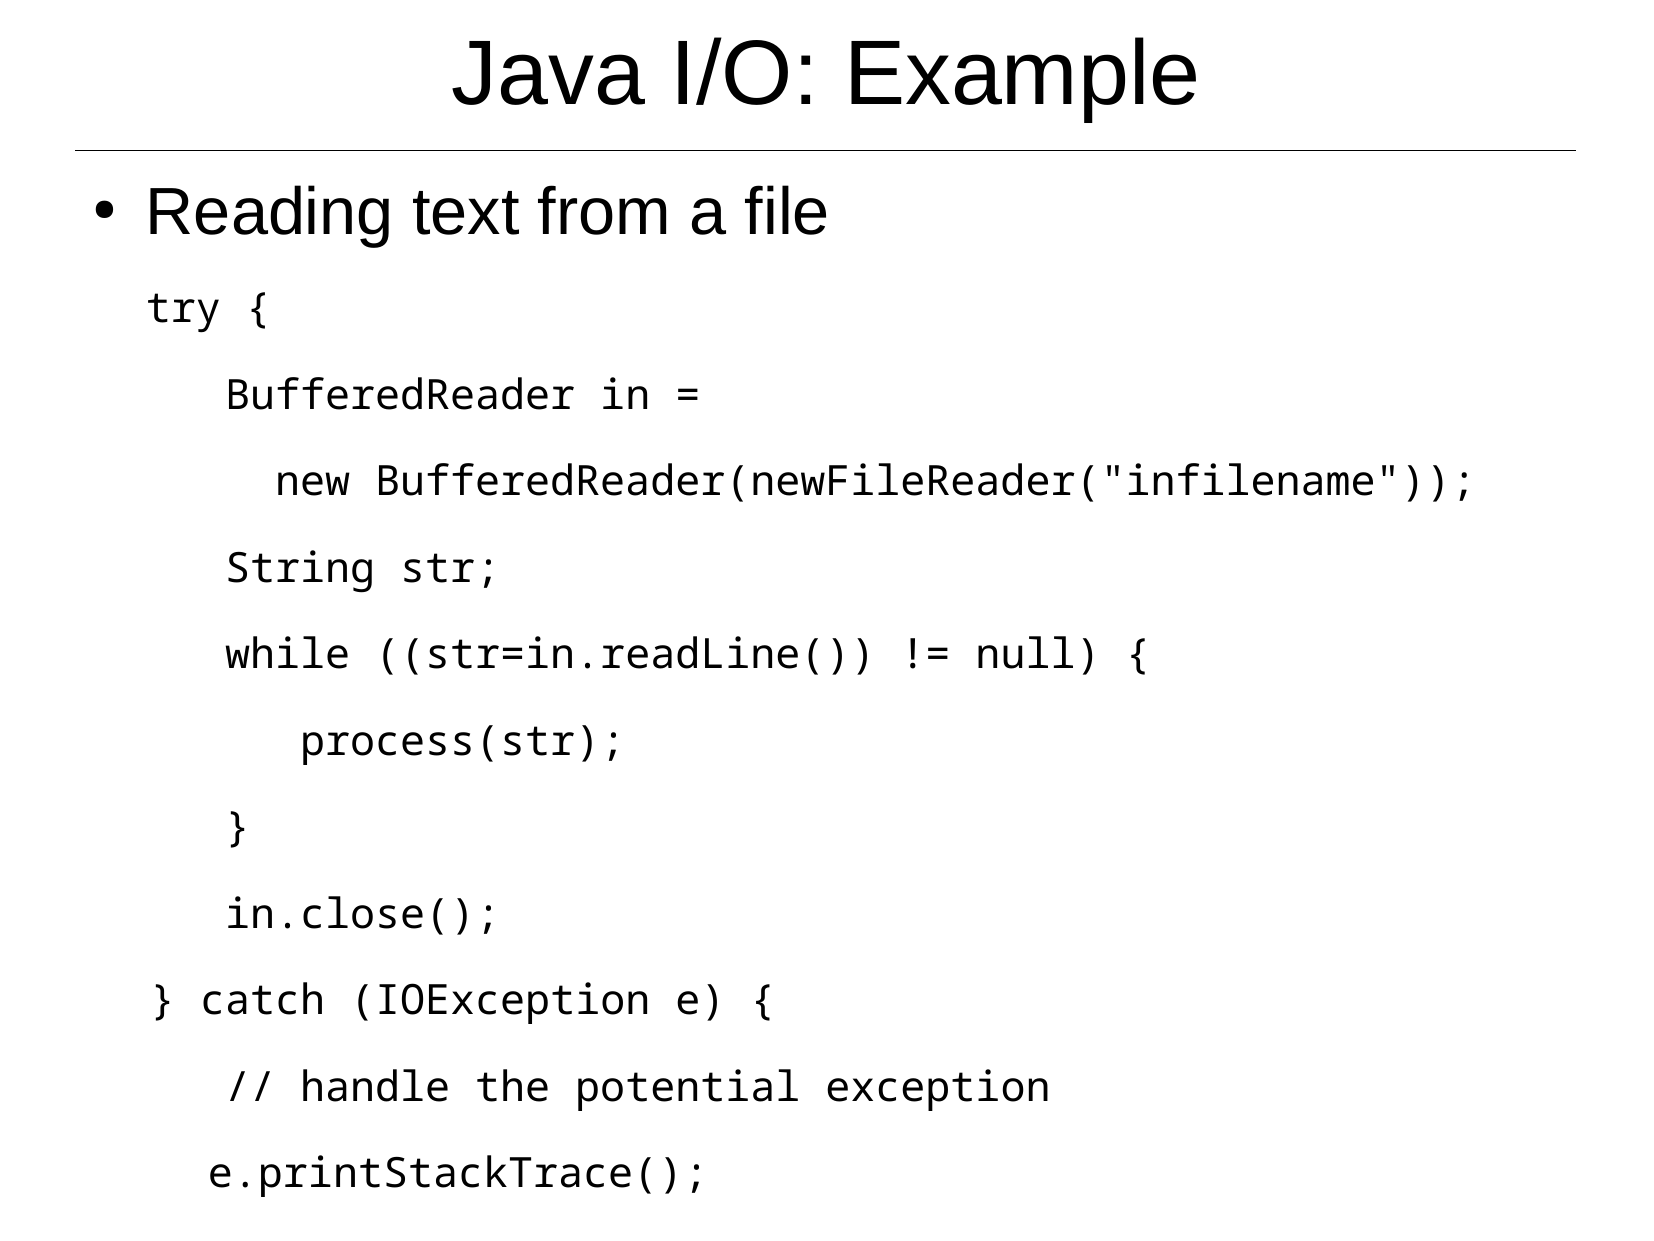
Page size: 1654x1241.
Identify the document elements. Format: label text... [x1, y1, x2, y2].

title Java I/O: Example [82, 0, 1571, 154]
list Reading text from a file try { BufferedReader in = new BufferedReader(newFileReader("infilename")); String str; while ((str=in.readLine()) != null) { process(str); } in.close(); } catch (IOException e) { // handle the potential exception e.printStackTrace(); } [75, 173, 1564, 1223]
